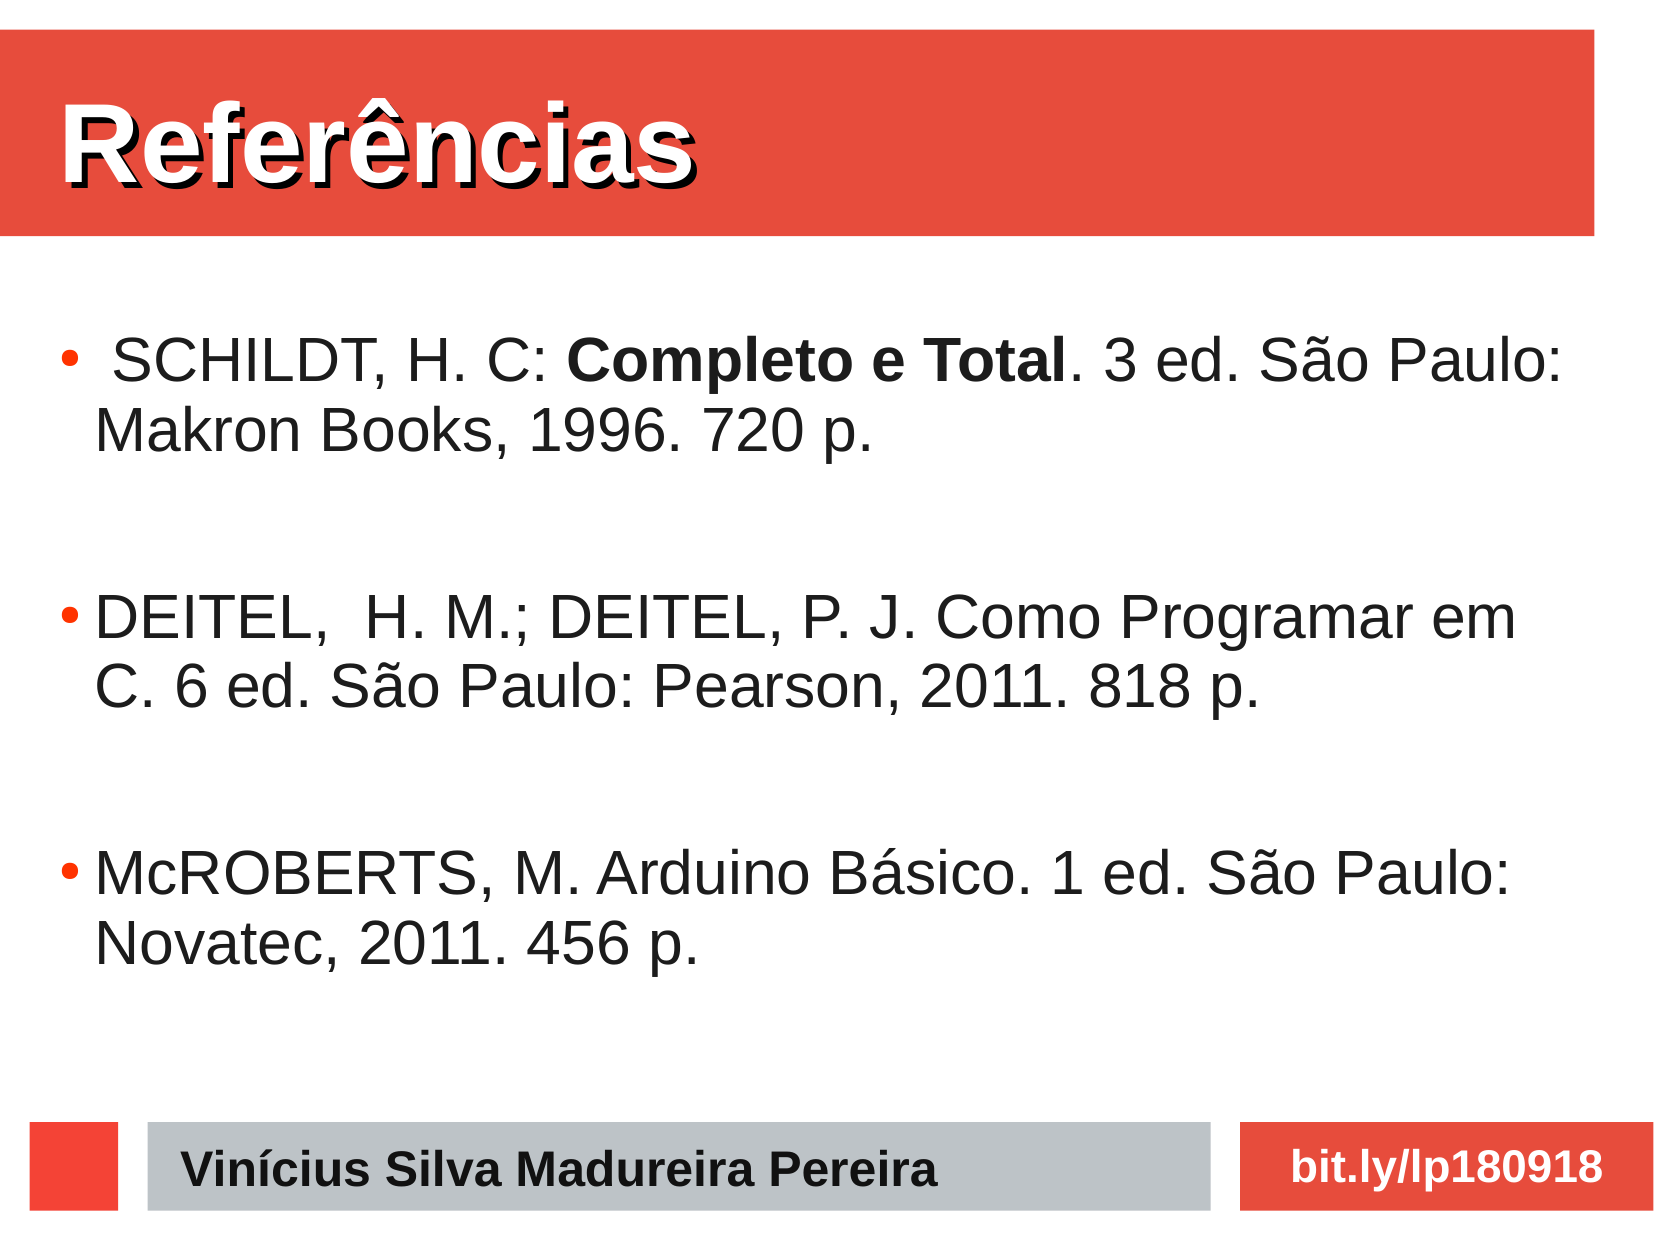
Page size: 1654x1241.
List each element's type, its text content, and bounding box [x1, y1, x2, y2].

text_box bit.ly/lp180918 [1228, 1133, 1654, 1205]
list SCHILDT, H. C: Completo e Total. 3 ed. São Paulo: Makron Books, 1996. 720 p. DEITEL, H. M.; DEITEL, P. J. Como Programar em C. 6 ed. São Paulo: Pearson, 2011. 818 p. McROBERTS, M. Arduino Básico. 1 ed. São Paulo: Novatec, 2011. 456 p. [59, 324, 1565, 1093]
title Referências [59, 59, 1595, 207]
text_box Vinícius Silva Madureira Pereira [165, 1133, 1170, 1205]
